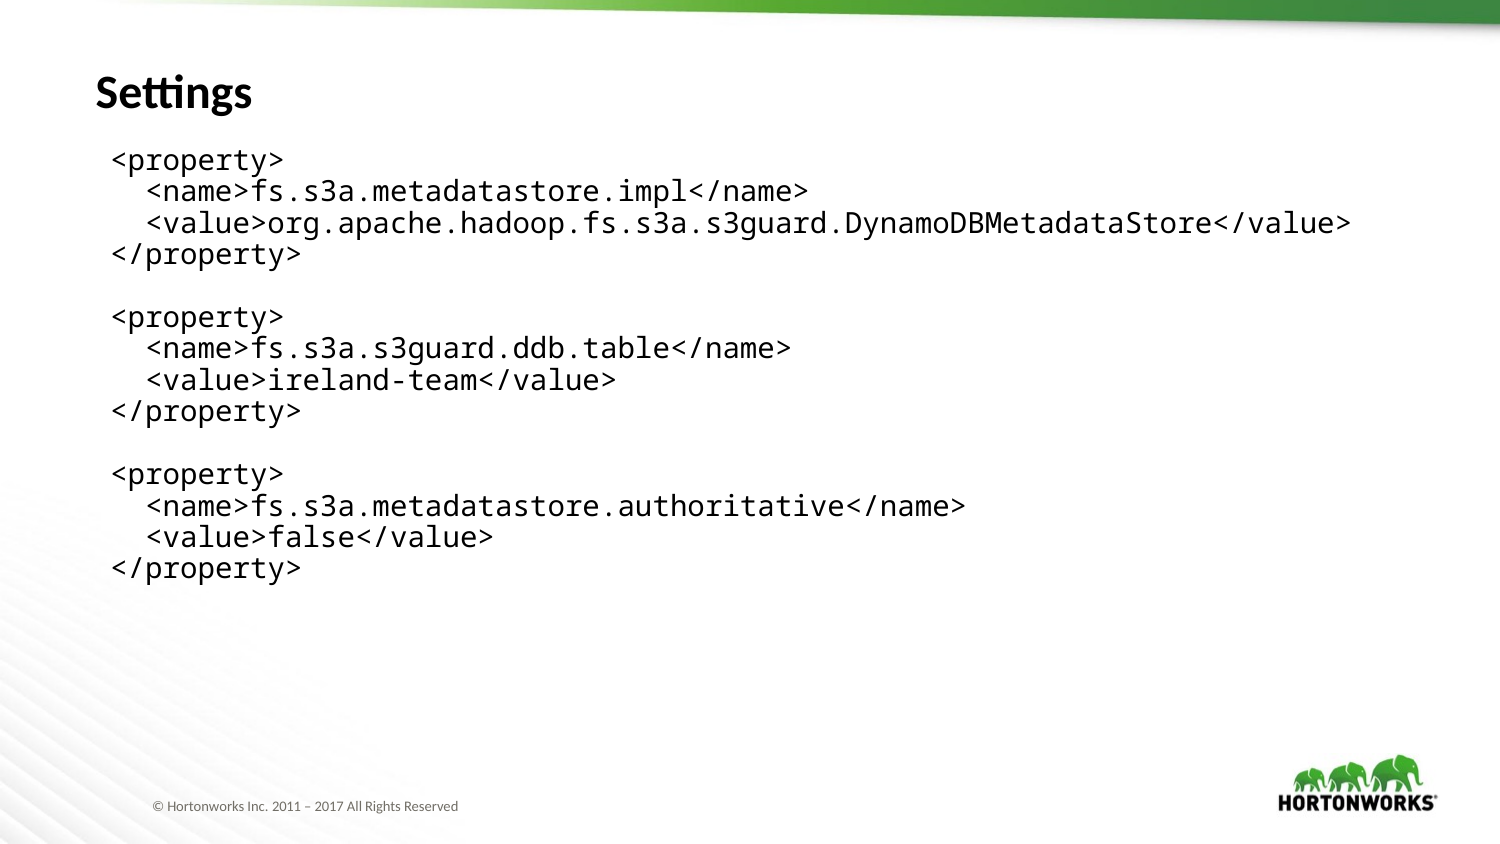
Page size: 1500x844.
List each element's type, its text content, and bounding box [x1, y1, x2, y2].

title Settings [86, 69, 1437, 119]
list <property> <name>fs.s3a.metadatastore.impl</name> <value>org.apache.hadoop.fs.s3a.s3guard.DynamoDBMetadataStore</value> </property> <property> <name>fs.s3a.s3guard.ddb.table</name> <value>ireland-team</value> </property> <property> <name>fs.s3a.metadatastore.authoritative</name> <value>false</value> </property> [86, 136, 1437, 741]
picture [0, 0, 1500, 844]
